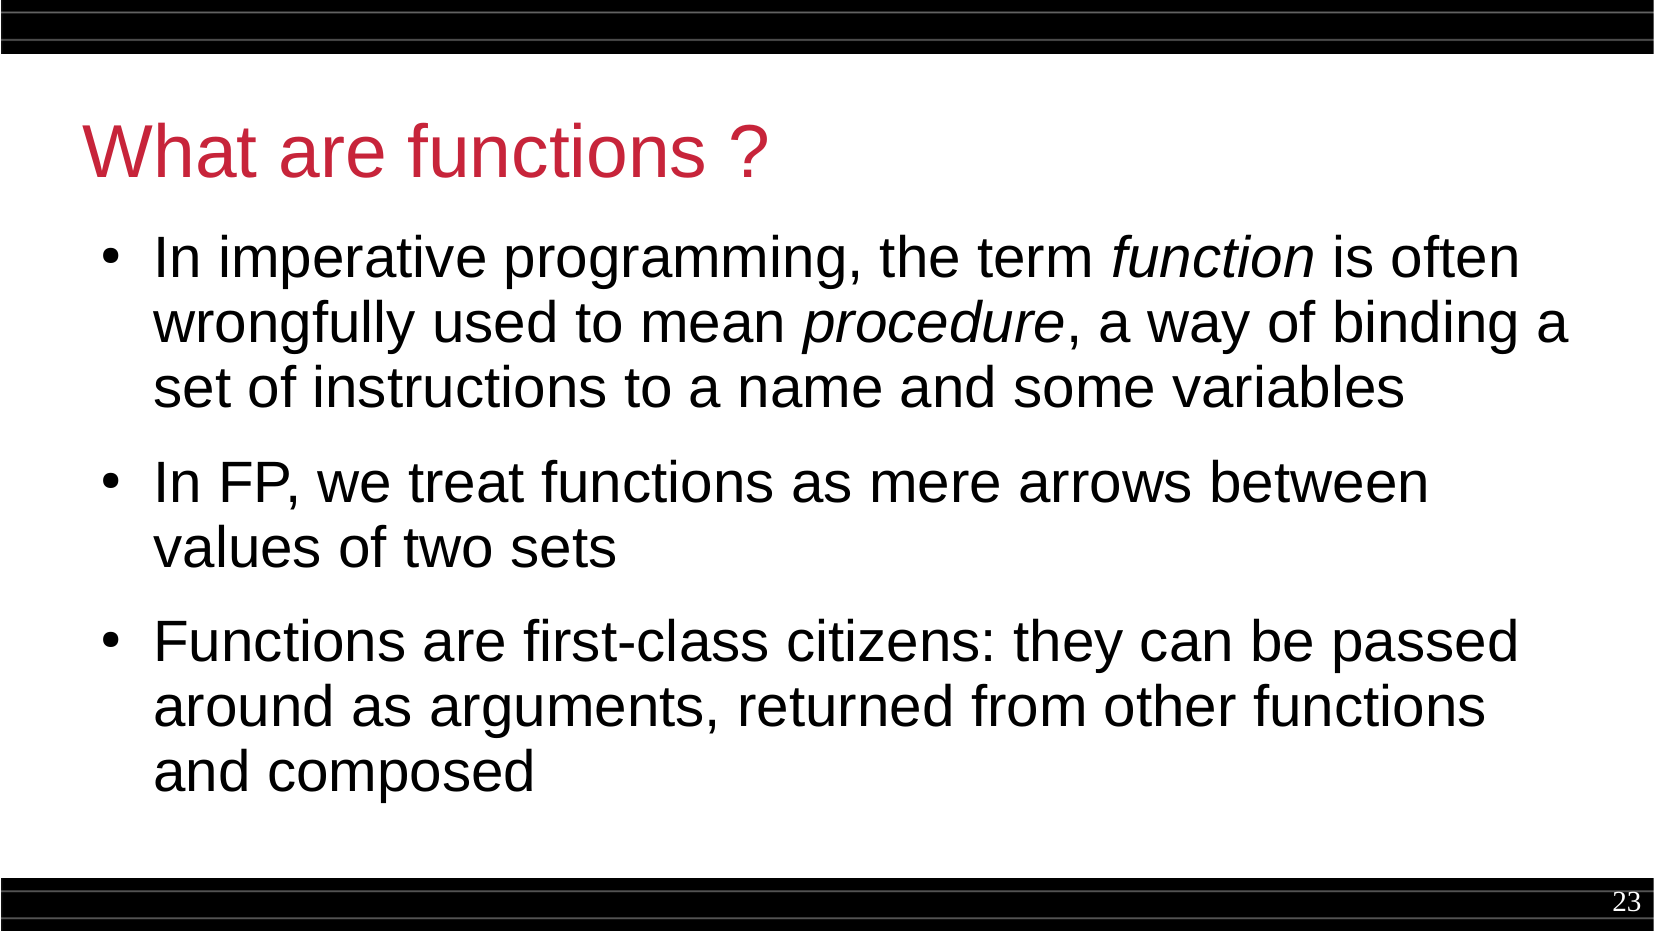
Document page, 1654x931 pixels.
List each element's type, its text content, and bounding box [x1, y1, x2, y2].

list In imperative programming, the term function is often wrongfully used to mean procedure, a way of binding a set of instructions to a name and some variables In FP, we treat functions as mere arrows between values of two sets Functions are first-class citizens: they can be passed around as arguments, returned from other functions and composed [82, 225, 1571, 856]
title What are functions ? [82, 92, 1571, 211]
picture [1, 0, 1654, 54]
picture [1, 878, 1654, 931]
